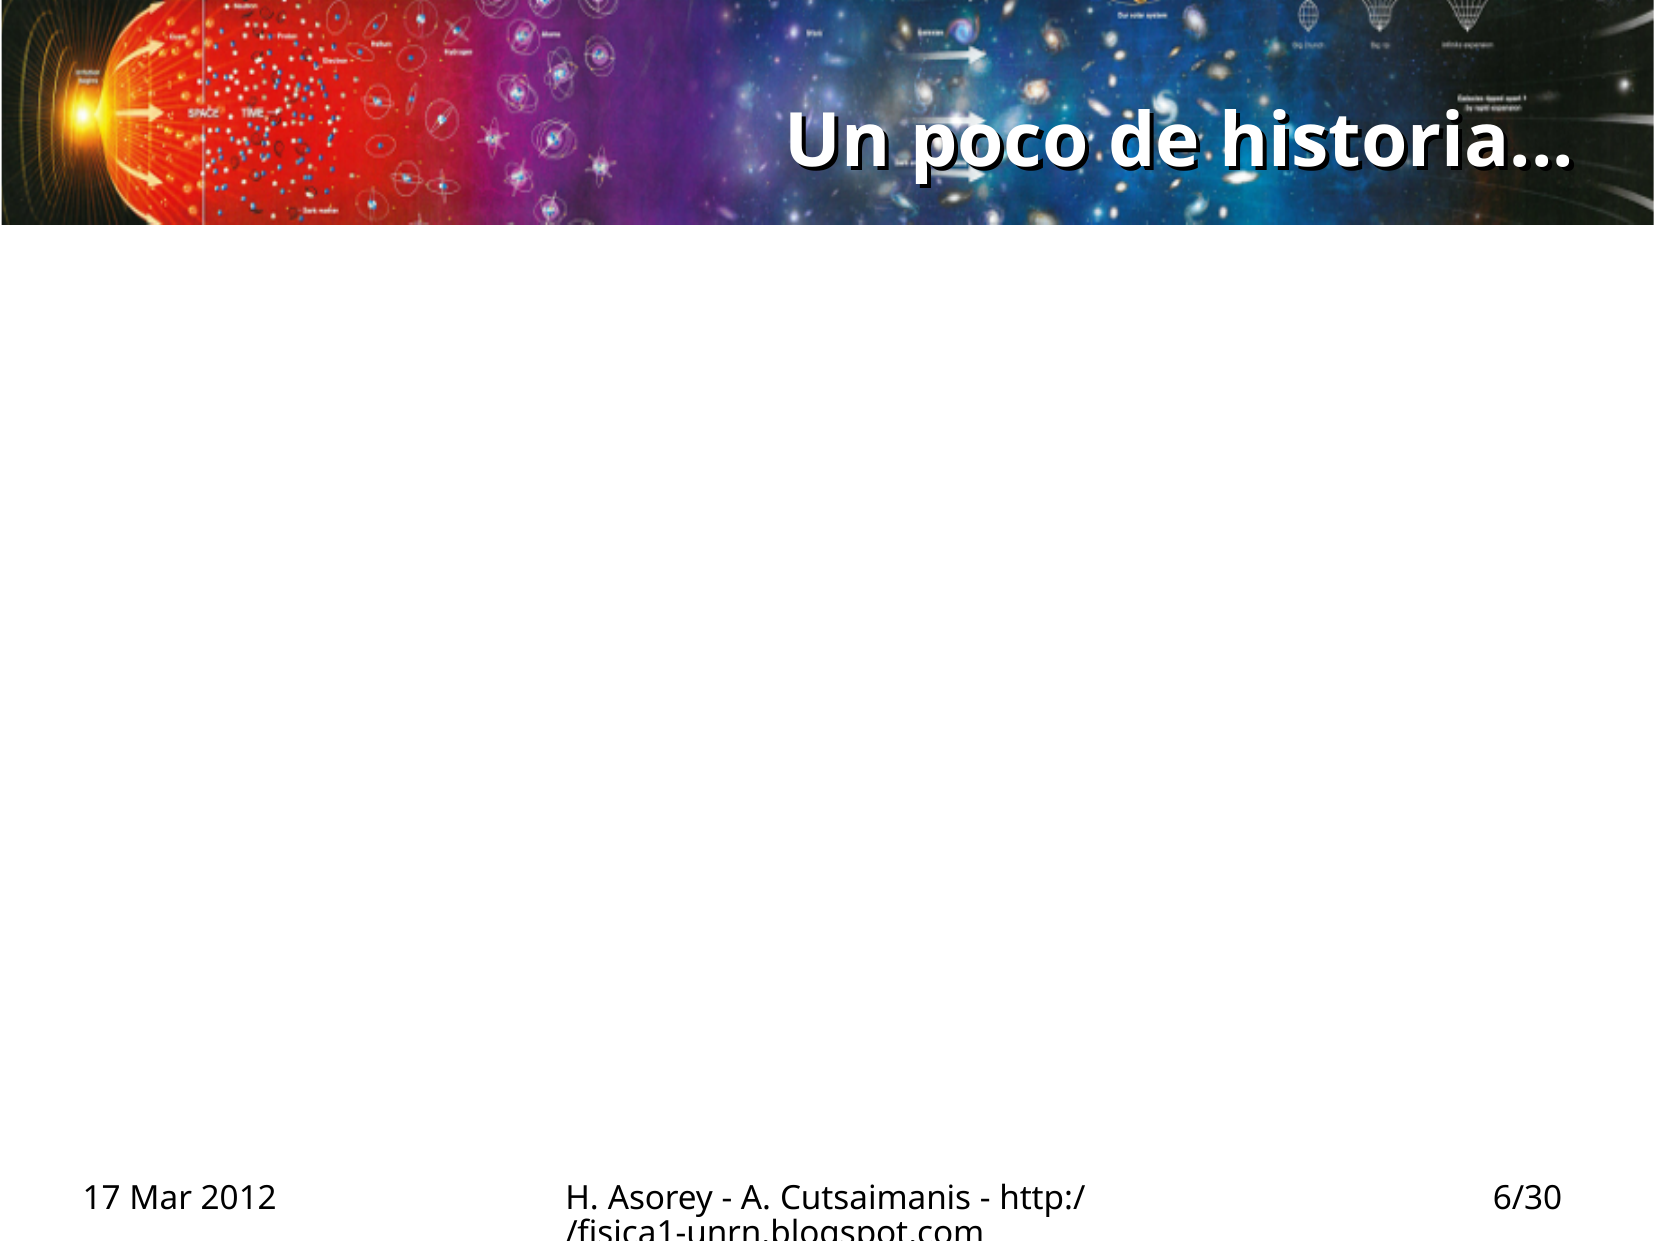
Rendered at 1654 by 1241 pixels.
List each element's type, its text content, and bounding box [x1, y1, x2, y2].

picture [1, 0, 1654, 225]
title Un poco de historia... [86, 49, 1576, 226]
